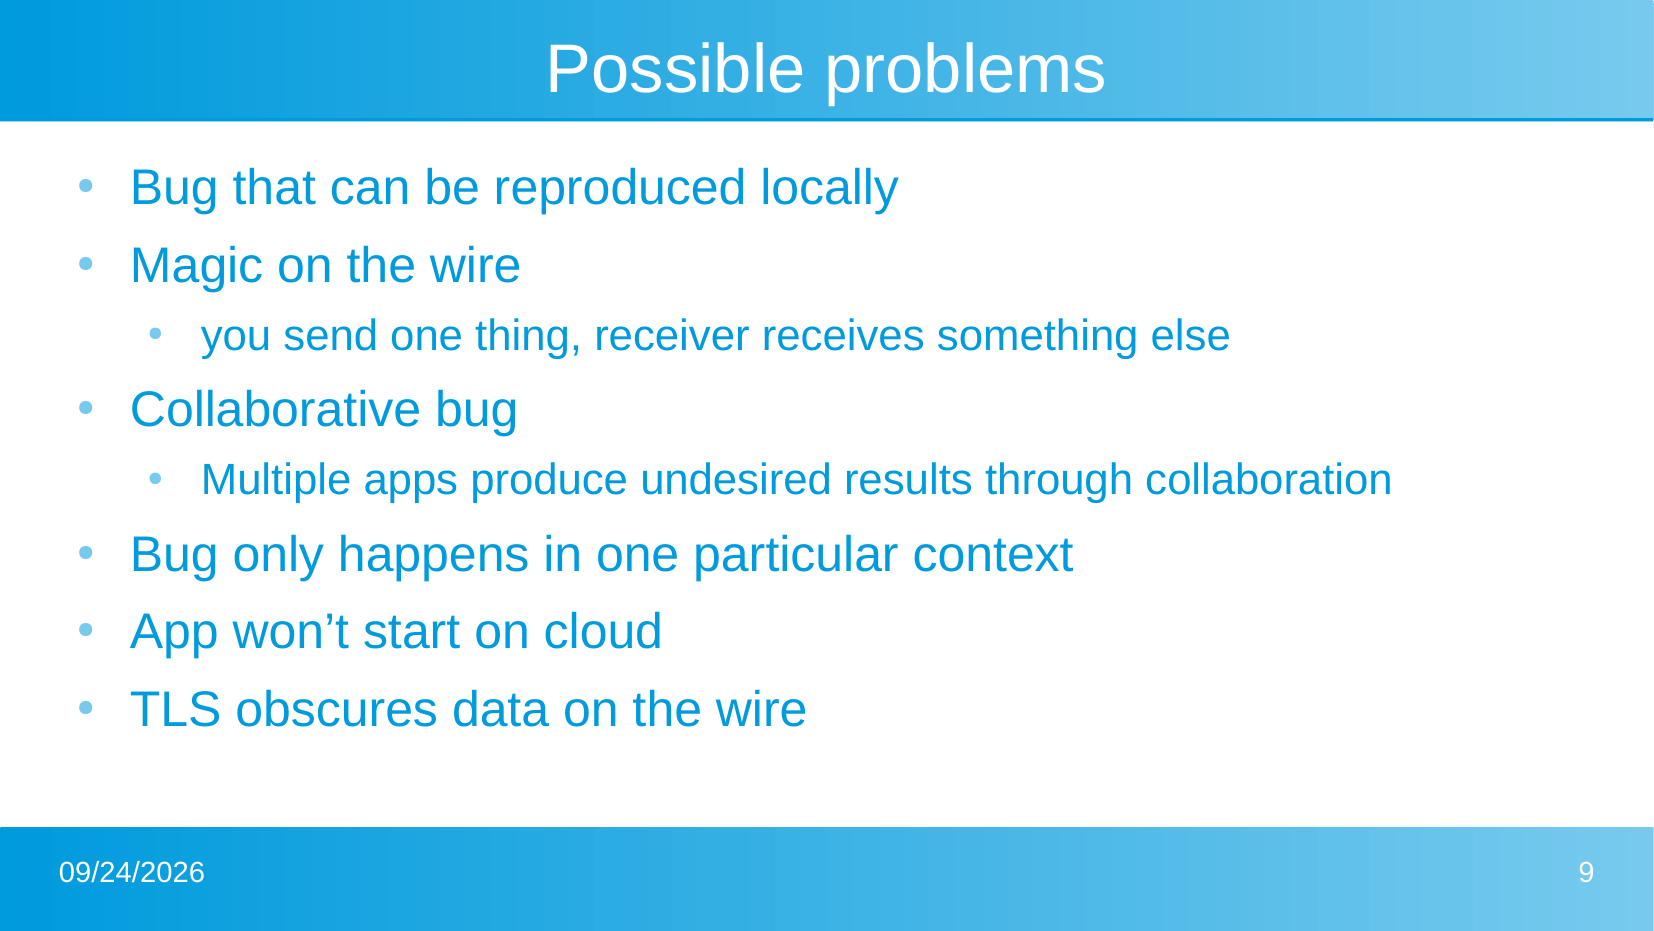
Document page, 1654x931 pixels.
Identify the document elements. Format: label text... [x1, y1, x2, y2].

title Possible problems [59, 29, 1595, 108]
list Bug that can be reproduced locally Magic on the wire you send one thing, receiver receives something else Collaborative bug Multiple apps produce undesired results through collaboration Bug only happens in one particular context App won’t start on cloud TLS obscures data on the wire [59, 159, 1595, 751]
